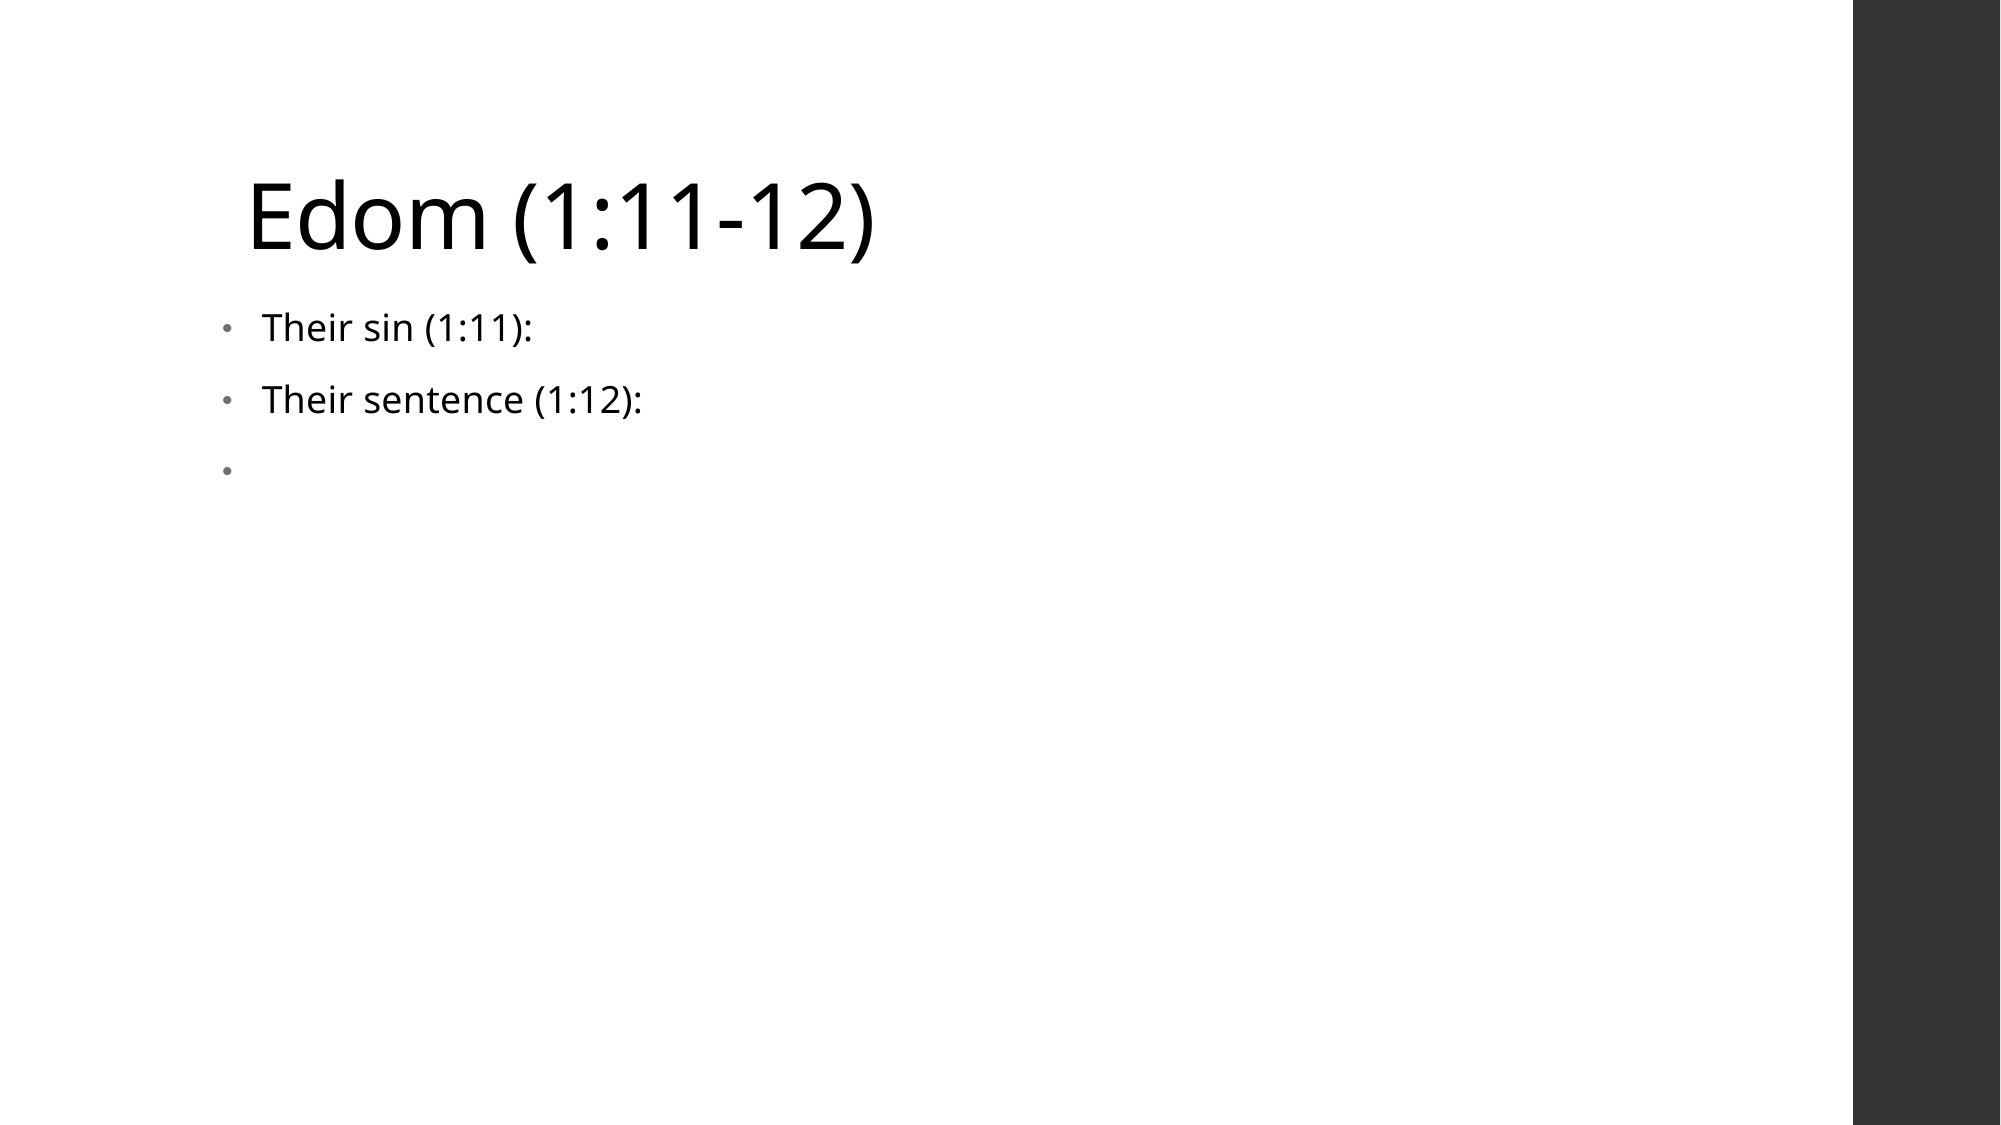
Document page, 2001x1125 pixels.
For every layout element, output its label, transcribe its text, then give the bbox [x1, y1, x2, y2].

title Edom (1:11-12) [206, 60, 1797, 278]
list Their sin (1:11): Their sentence (1:12): [206, 299, 1617, 1014]
